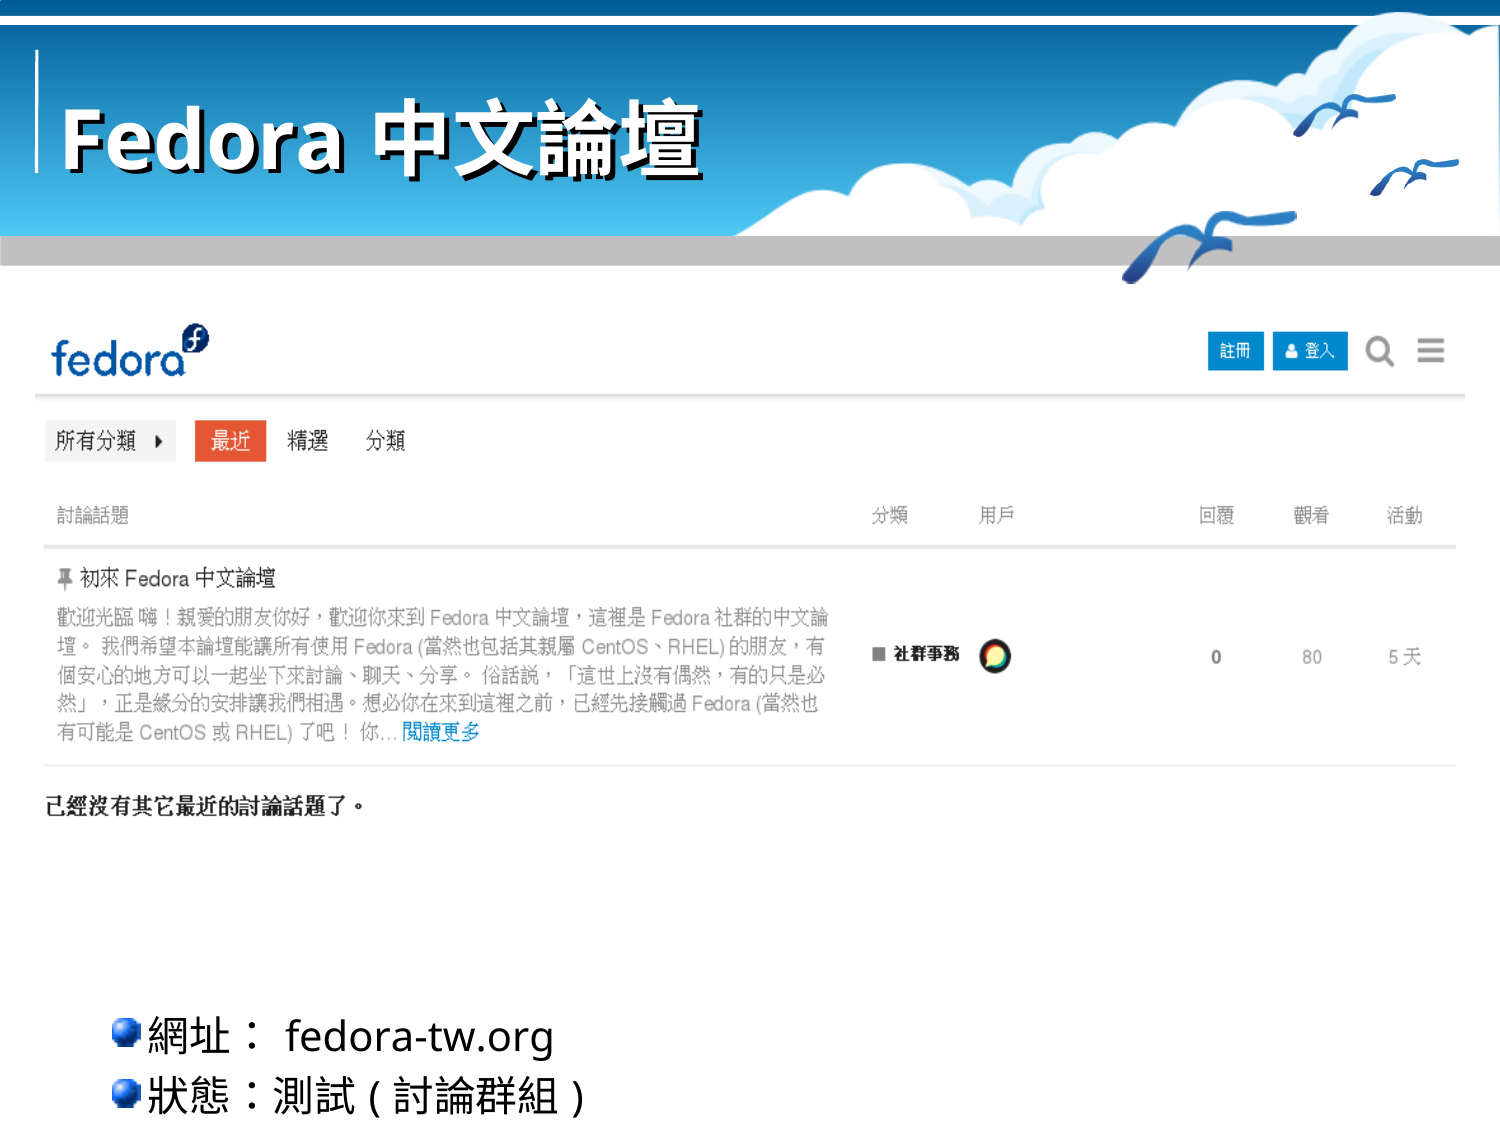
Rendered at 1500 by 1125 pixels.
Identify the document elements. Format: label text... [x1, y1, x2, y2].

picture [730, 12, 1500, 284]
picture [112, 1098, 141, 1108]
picture [35, 307, 1465, 841]
title Fedora中文論壇 [59, 86, 1465, 186]
text_box 網址：fedora-tw.org 狀態：測試(討論群組) [97, 995, 1422, 1098]
